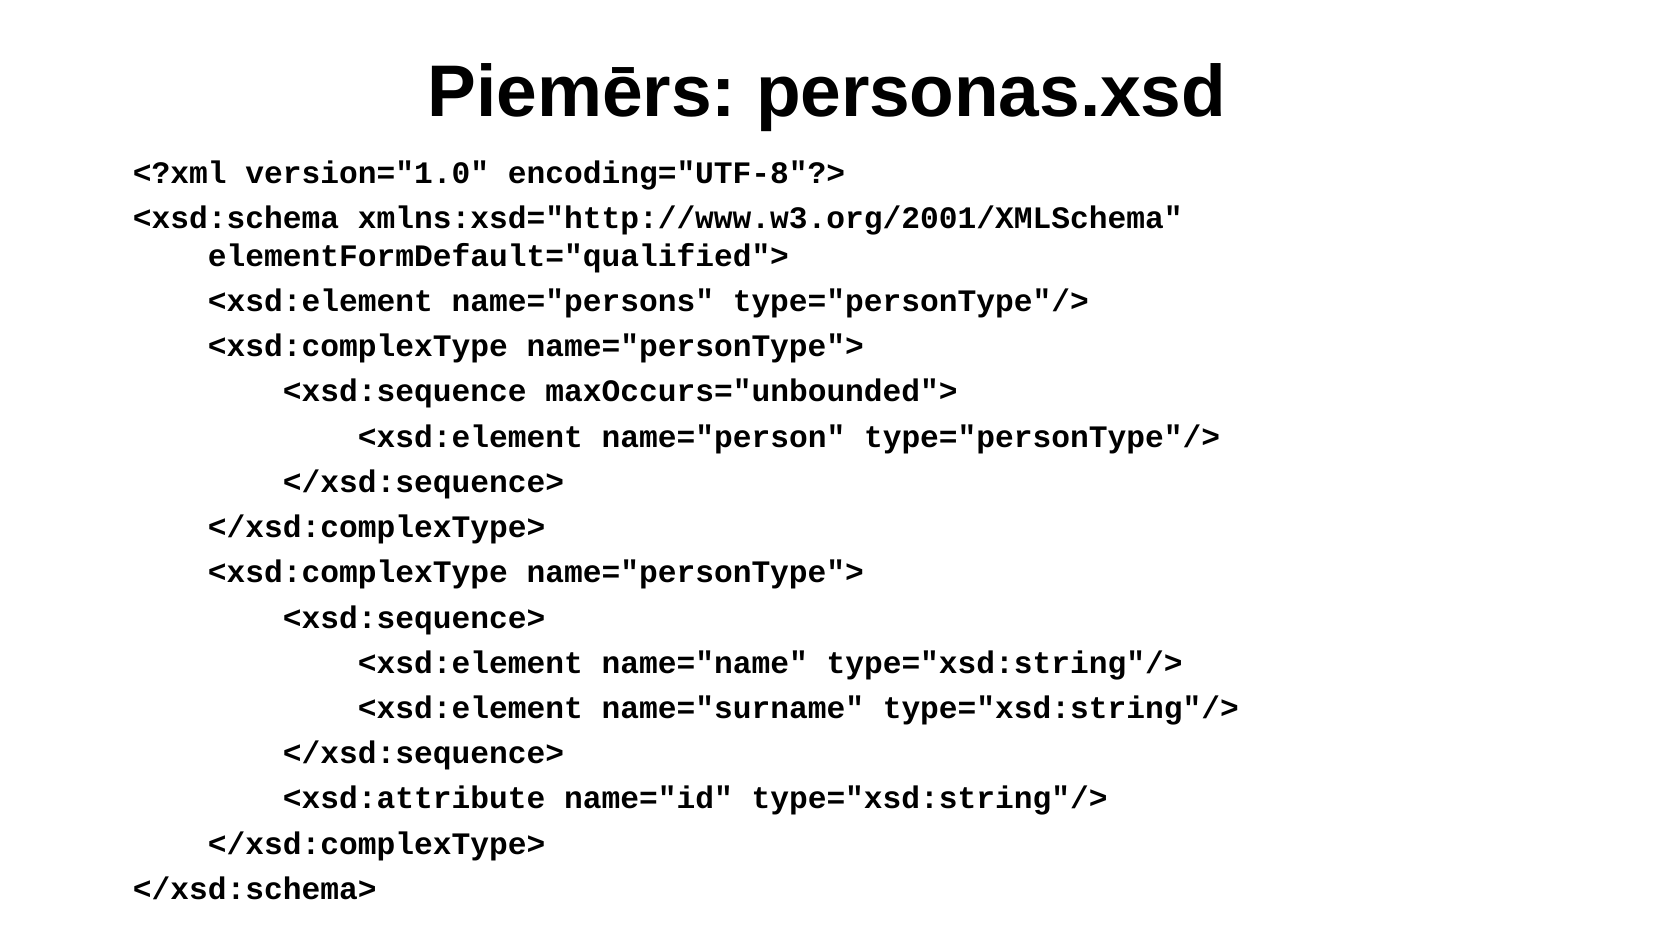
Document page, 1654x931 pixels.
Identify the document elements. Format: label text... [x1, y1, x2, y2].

title Piemērs: personas.xsd [82, 37, 1571, 147]
text_box <?xml version="1.0" encoding="UTF-8"?> <xsd:schema xmlns:xsd="http://www.w3.org/2001/XMLSchema" elementFormDefault="qualified"> <xsd:element name="persons" type="personType"/> <xsd:complexType name="personType"> <xsd:sequence maxOccurs="unbounded"> <xsd:element name="person" type="personType"/> </xsd:sequence> </xsd:complexType> <xsd:complexType name="personType"> <xsd:sequence> <xsd:element name="name" type="xsd:string"/> <xsd:element name="surname" type="xsd:string"/> </xsd:sequence> <xsd:attribute name="id" type="xsd:string"/> </xsd:complexType> </xsd:schema> [118, 144, 1571, 914]
